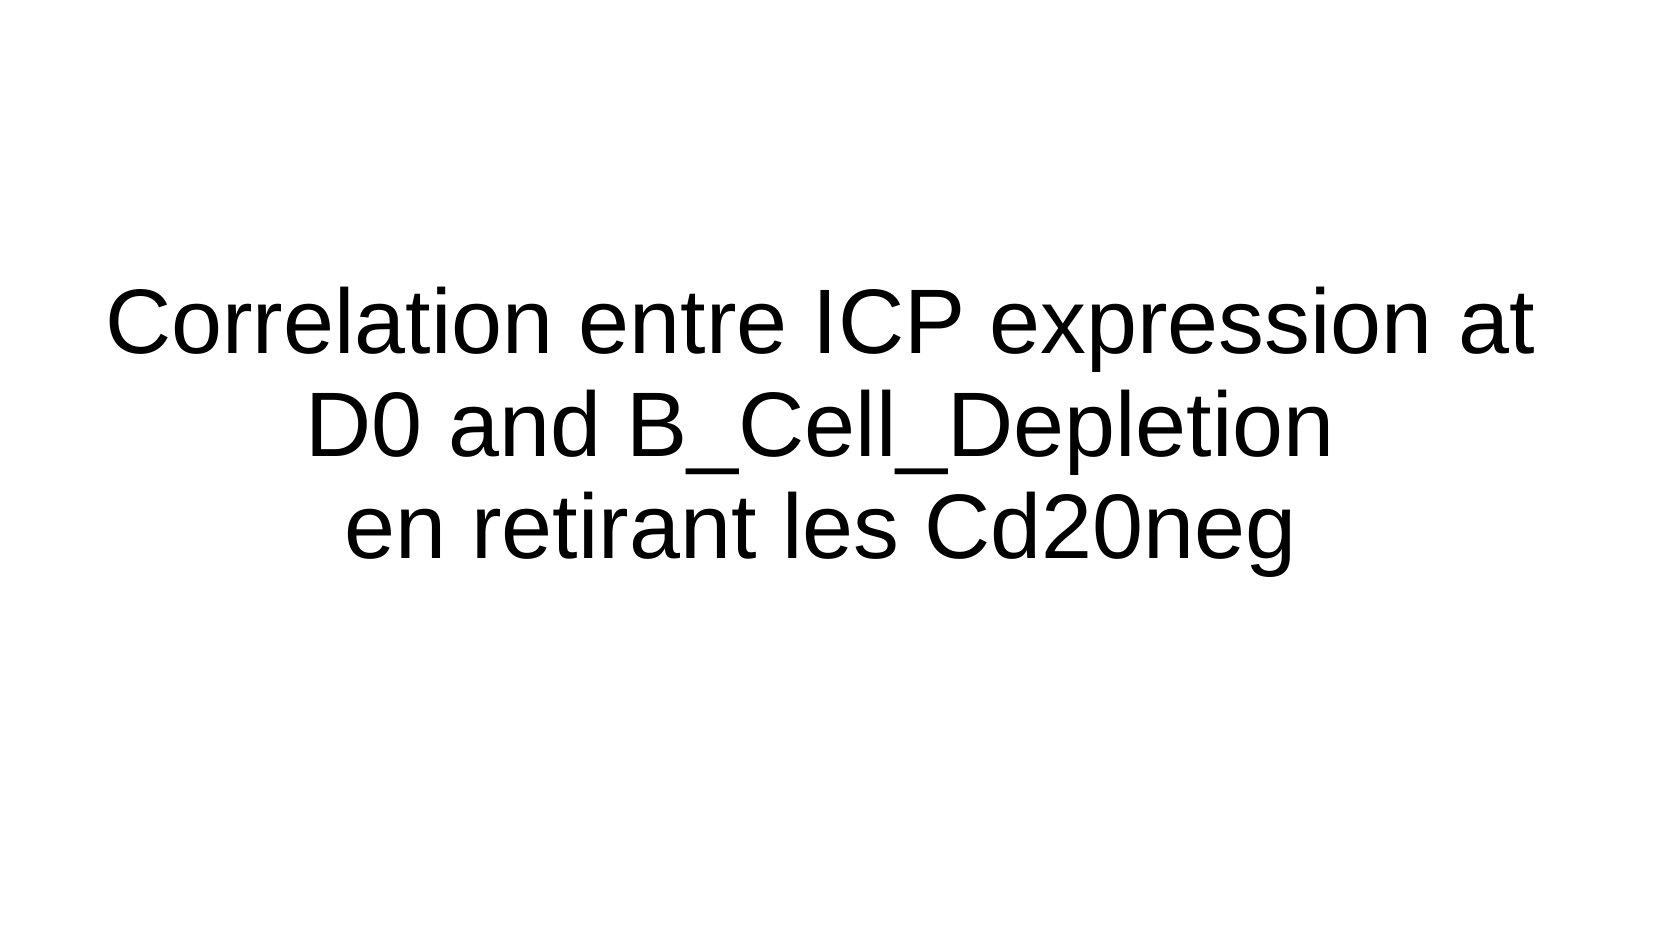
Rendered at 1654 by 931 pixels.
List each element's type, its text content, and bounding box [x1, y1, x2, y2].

title Correlation entre ICP expression at D0 and B_Cell_Depletion en retirant les Cd20neg [76, 270, 1566, 579]
